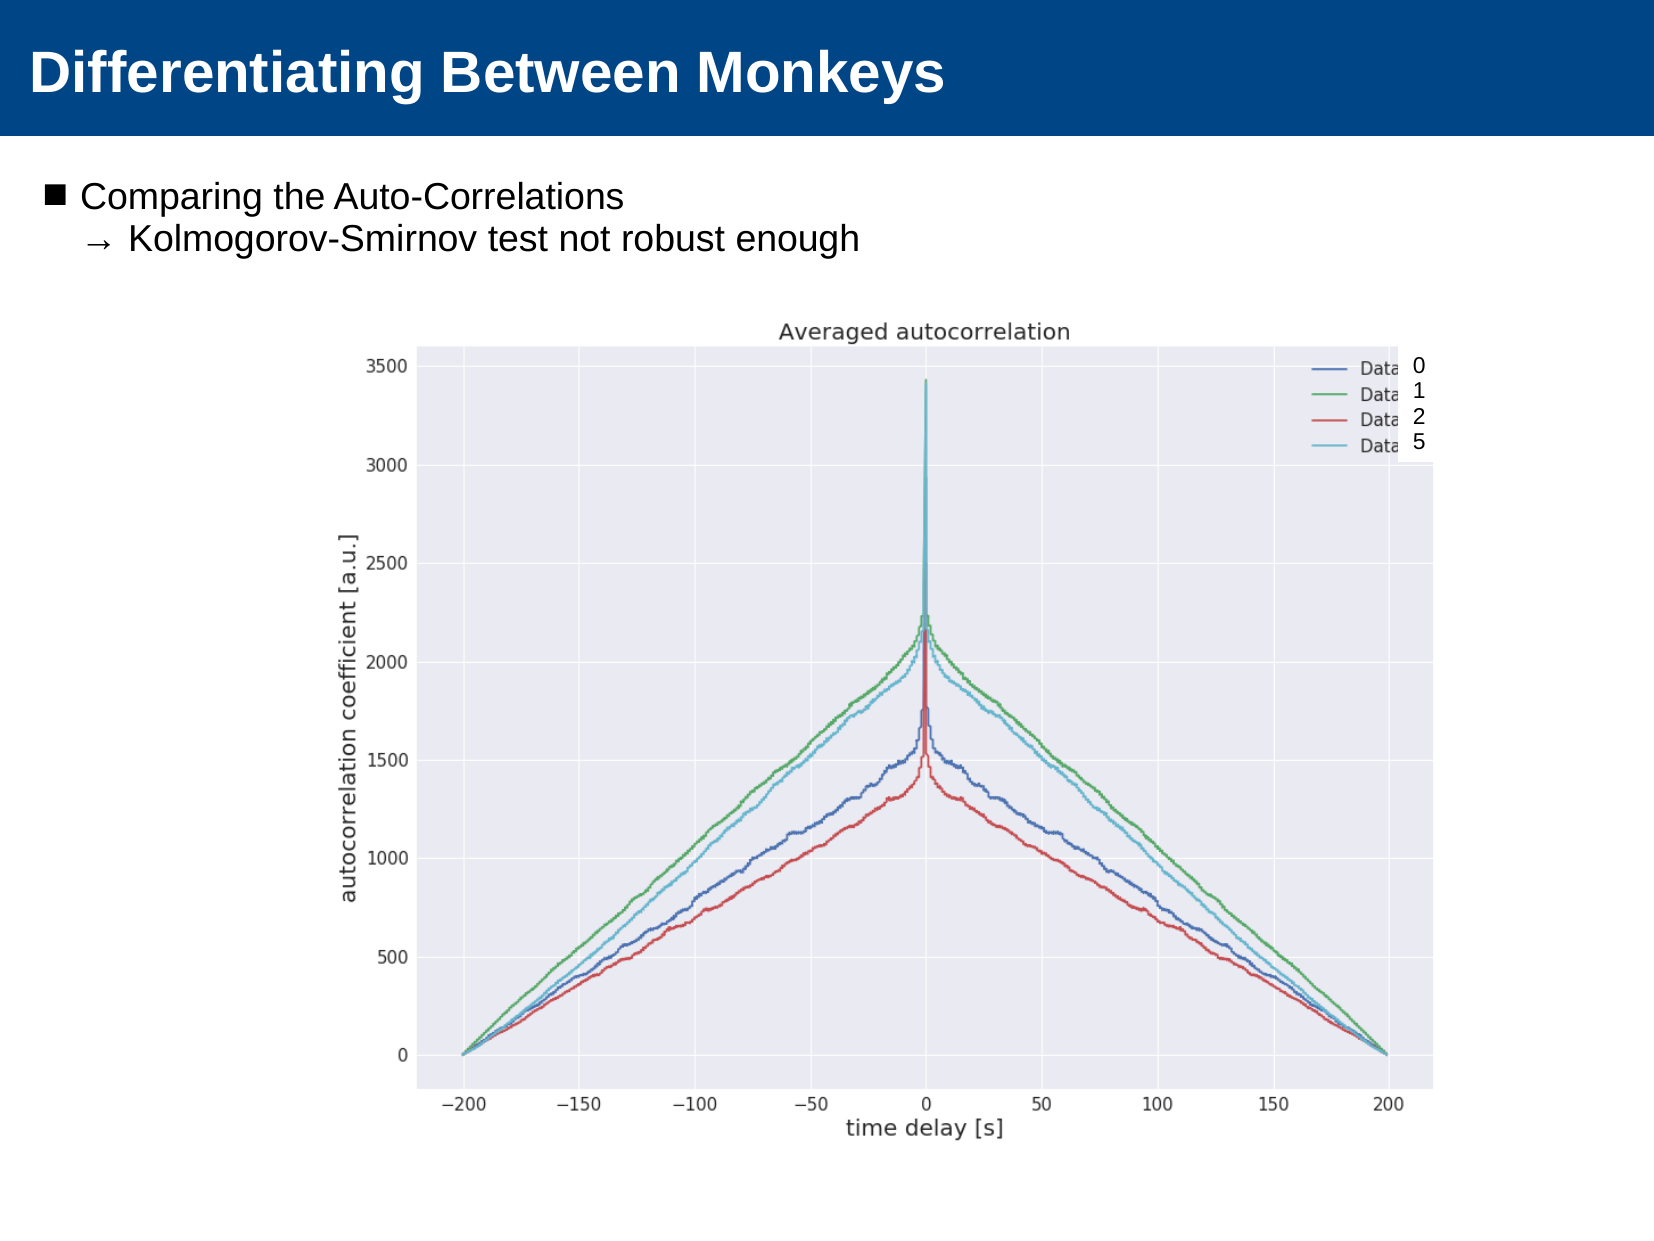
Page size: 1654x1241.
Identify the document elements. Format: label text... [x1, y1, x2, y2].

text_box 0 1 2 5 [1398, 345, 1441, 462]
text_box Differentiating Between Monkeys [15, 32, 1329, 113]
text_box [0, 0, 1654, 136]
text_box Comparing the Auto-Correlations → Kolmogorov-Smirnov test not robust enough [30, 168, 1246, 309]
picture [314, 287, 1486, 1171]
